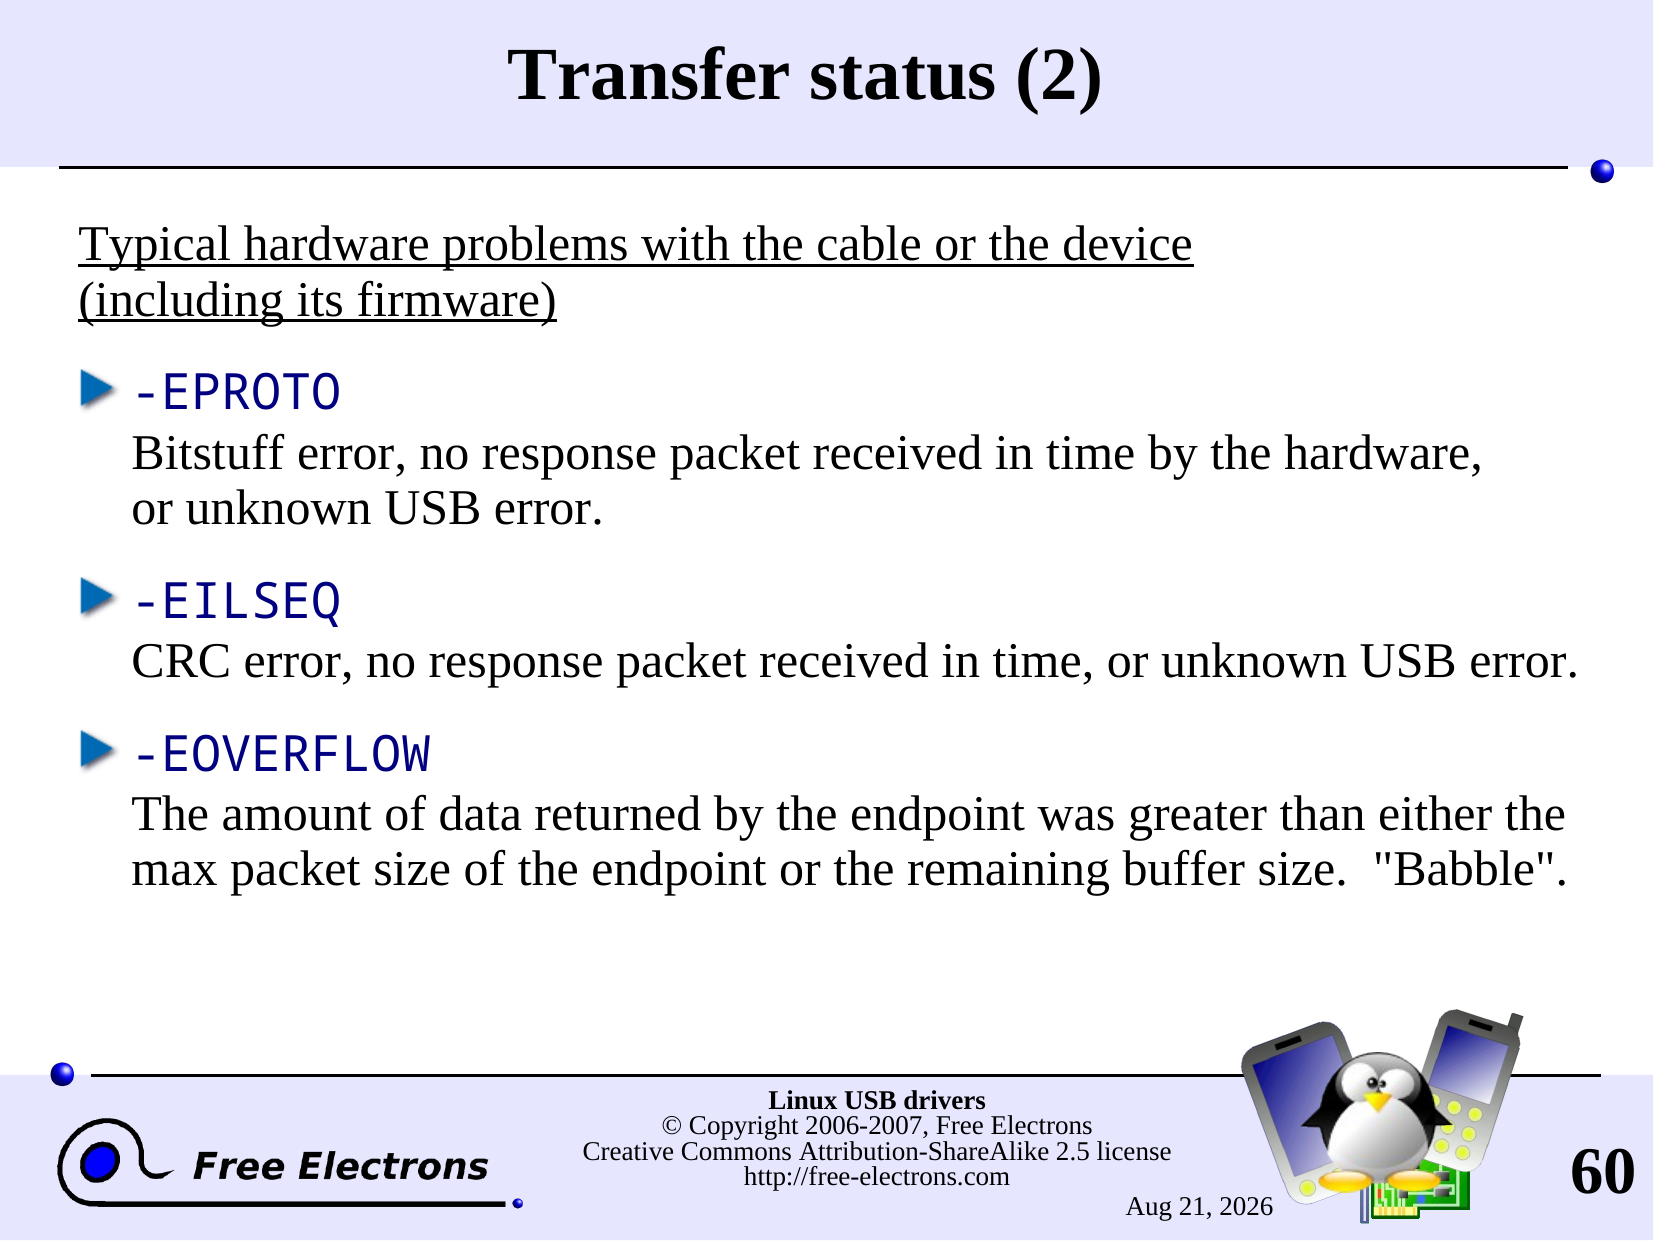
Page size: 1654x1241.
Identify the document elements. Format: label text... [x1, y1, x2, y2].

title Transfer status (2) [60, 25, 1551, 124]
picture [50, 1107, 527, 1216]
list Typical hardware problems with the cable or the device (including its firmware) -EPROTO Bitstuff error, no response packet received in time by the hardware, or unknown USB error. -EILSEQ CRC error, no response packet received in time, or unknown USB error. -EOVERFLOW The amount of data returned by the endpoint was greater than either the max packet size of the endpoint or the remaining buffer size. "Babble". [60, 216, 1590, 1066]
picture [1231, 1066, 1521, 1241]
